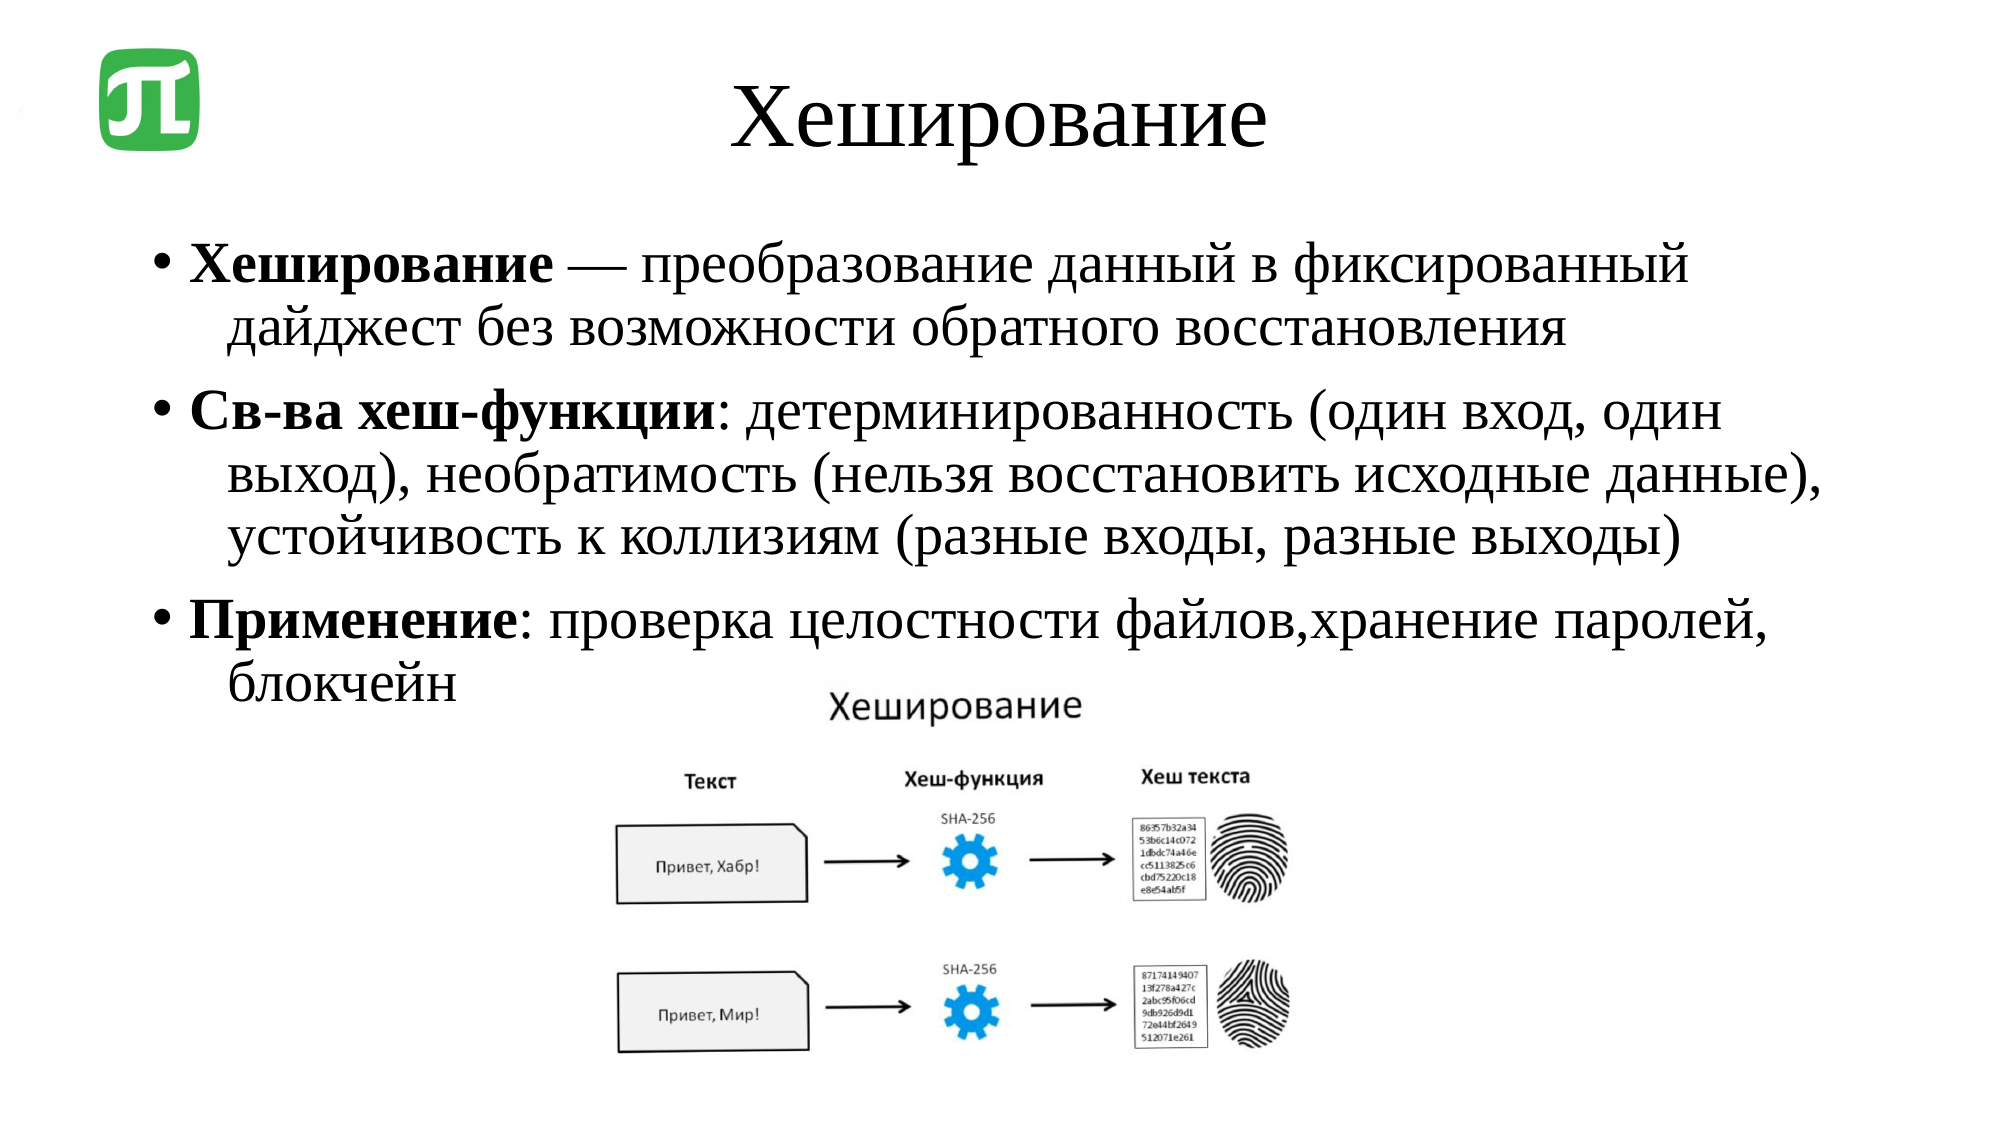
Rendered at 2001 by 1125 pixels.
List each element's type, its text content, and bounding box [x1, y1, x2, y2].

list Хеширование — преобразование данный в фиксированный дайджест без возможности обратного восстановления Св-ва хеш-функции: детерминированность (один вход, один выход), необратимость (нельзя восстановить исходные данные), устойчивость к коллизиям (разные входы, разные выходы) Применение: проверка целостности файлов,хранение паролей, блокчейн [137, 224, 1863, 751]
title Хеширование [137, 7, 1863, 224]
picture [600, 675, 1313, 1081]
picture [0, 0, 315, 211]
